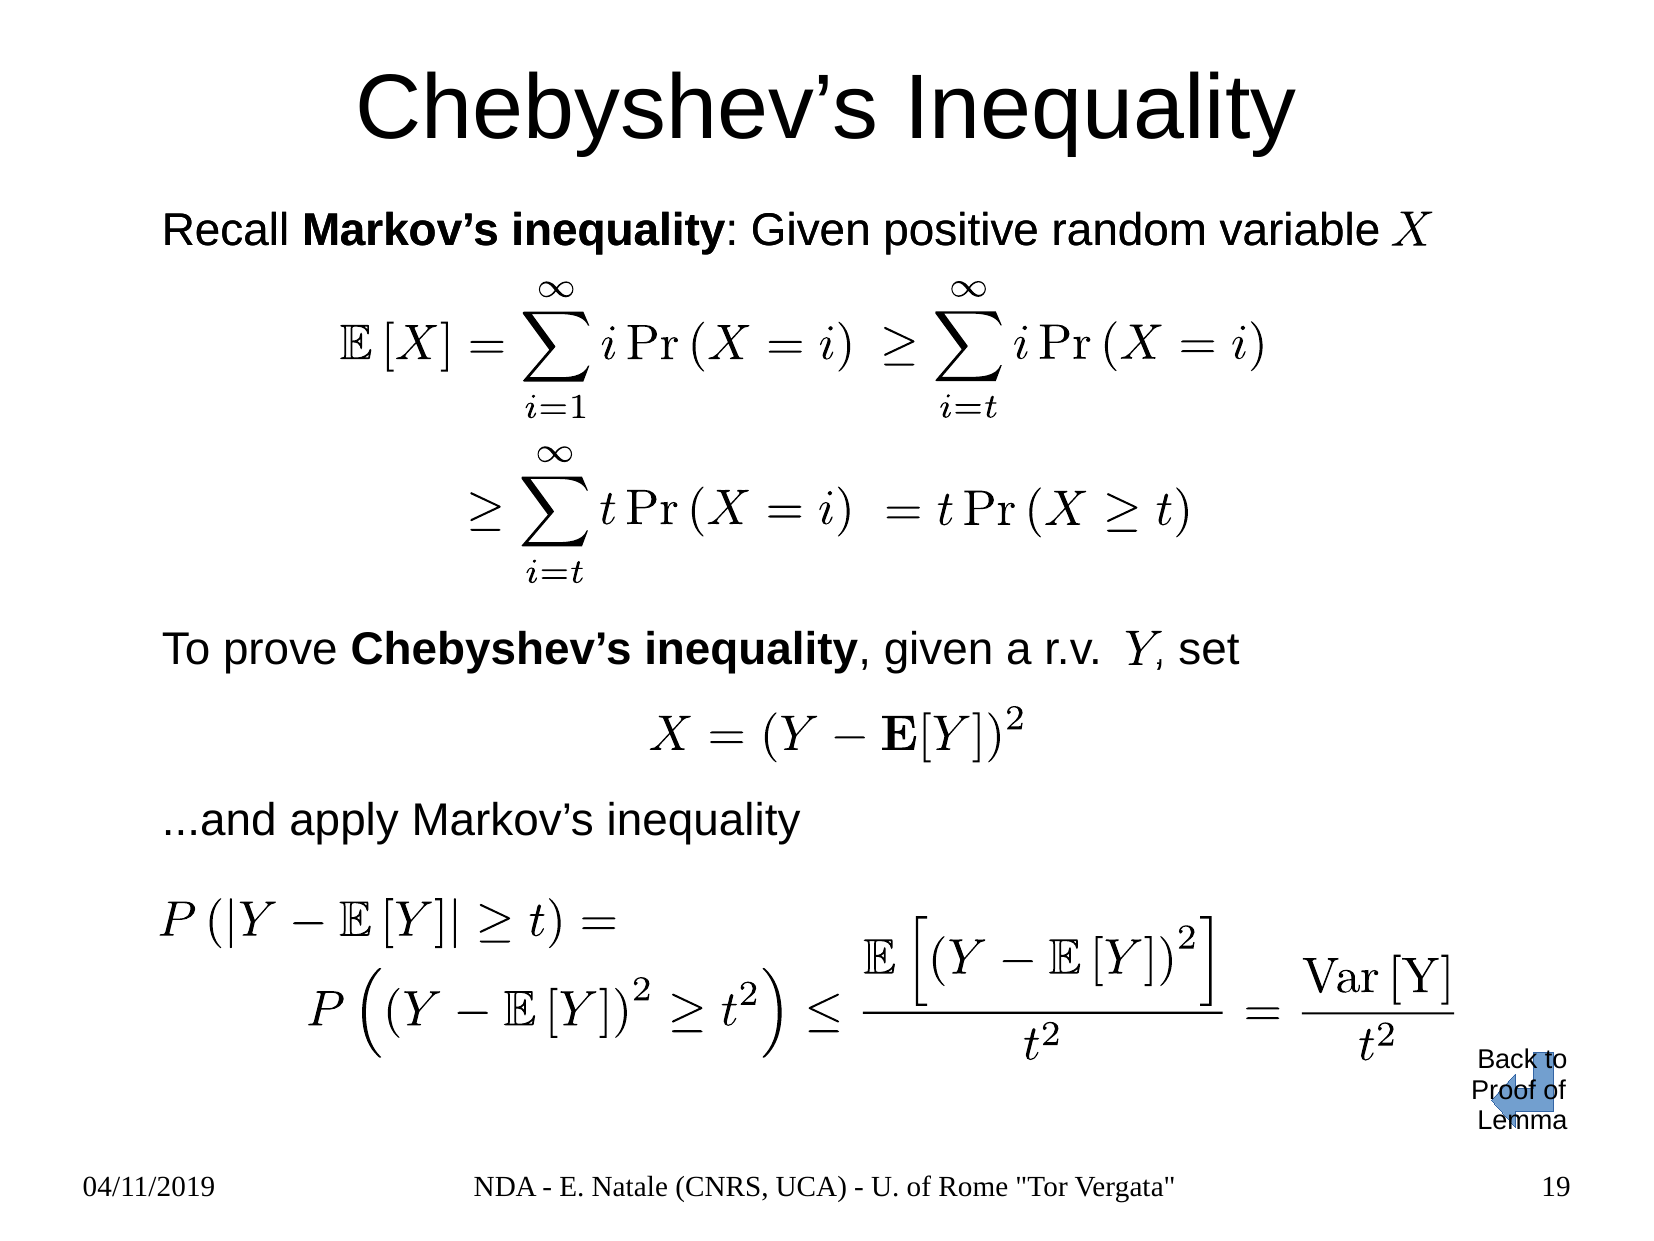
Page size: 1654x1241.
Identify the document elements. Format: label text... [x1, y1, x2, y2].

text_box [468, 446, 850, 584]
title Chebyshev’s Inequality [82, 49, 1571, 165]
text_box [649, 706, 1023, 763]
text_box [159, 898, 1223, 1061]
text_box [1125, 630, 1162, 665]
text_box Recall Markov’s inequality: Given positive random variable [147, 196, 1528, 263]
text_box [886, 487, 1188, 538]
text_box Back to Proof of Lemma [1491, 1052, 1554, 1128]
text_box [1245, 954, 1455, 1061]
text_box ...and apply Markov’s inequality [147, 786, 1528, 853]
text_box [340, 281, 851, 419]
text_box [882, 280, 1263, 418]
text_box To prove Chebyshev’s inequality, given a r.v. , set [147, 615, 1528, 682]
